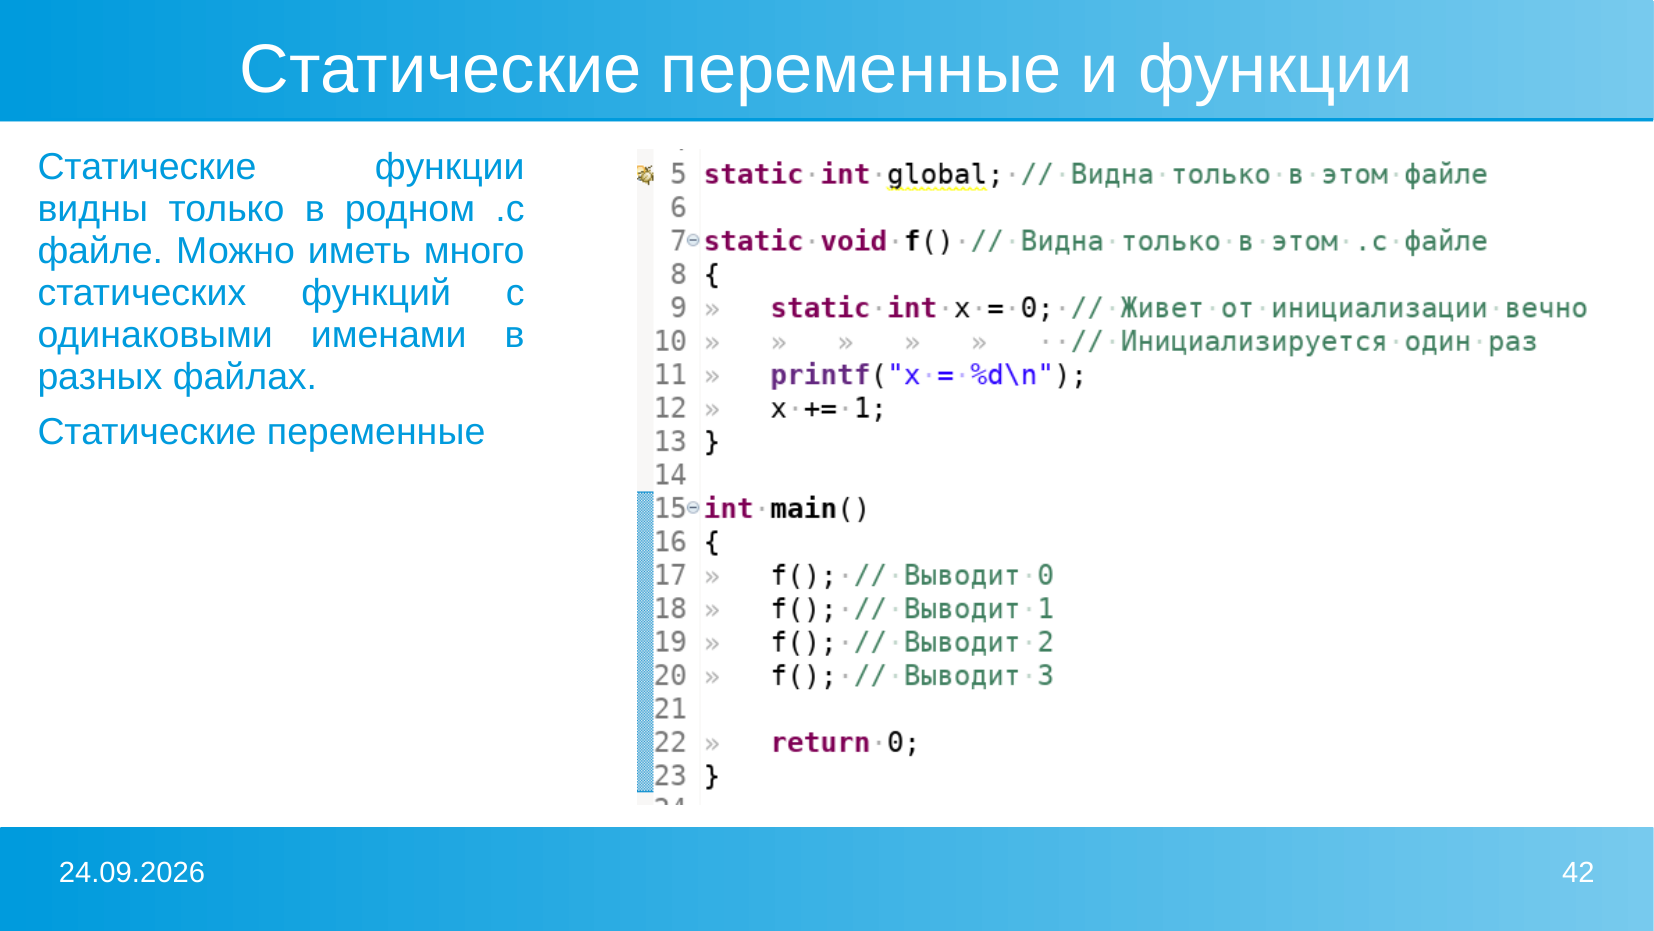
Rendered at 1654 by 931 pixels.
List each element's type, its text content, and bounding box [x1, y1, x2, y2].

title Статические переменные и функции [59, 29, 1595, 108]
list Статические функции видны только в родном .c файле. Можно иметь много статических функций с одинаковыми именами в разных файлах. Статические переменные [37, 145, 526, 638]
picture [637, 149, 1616, 805]
